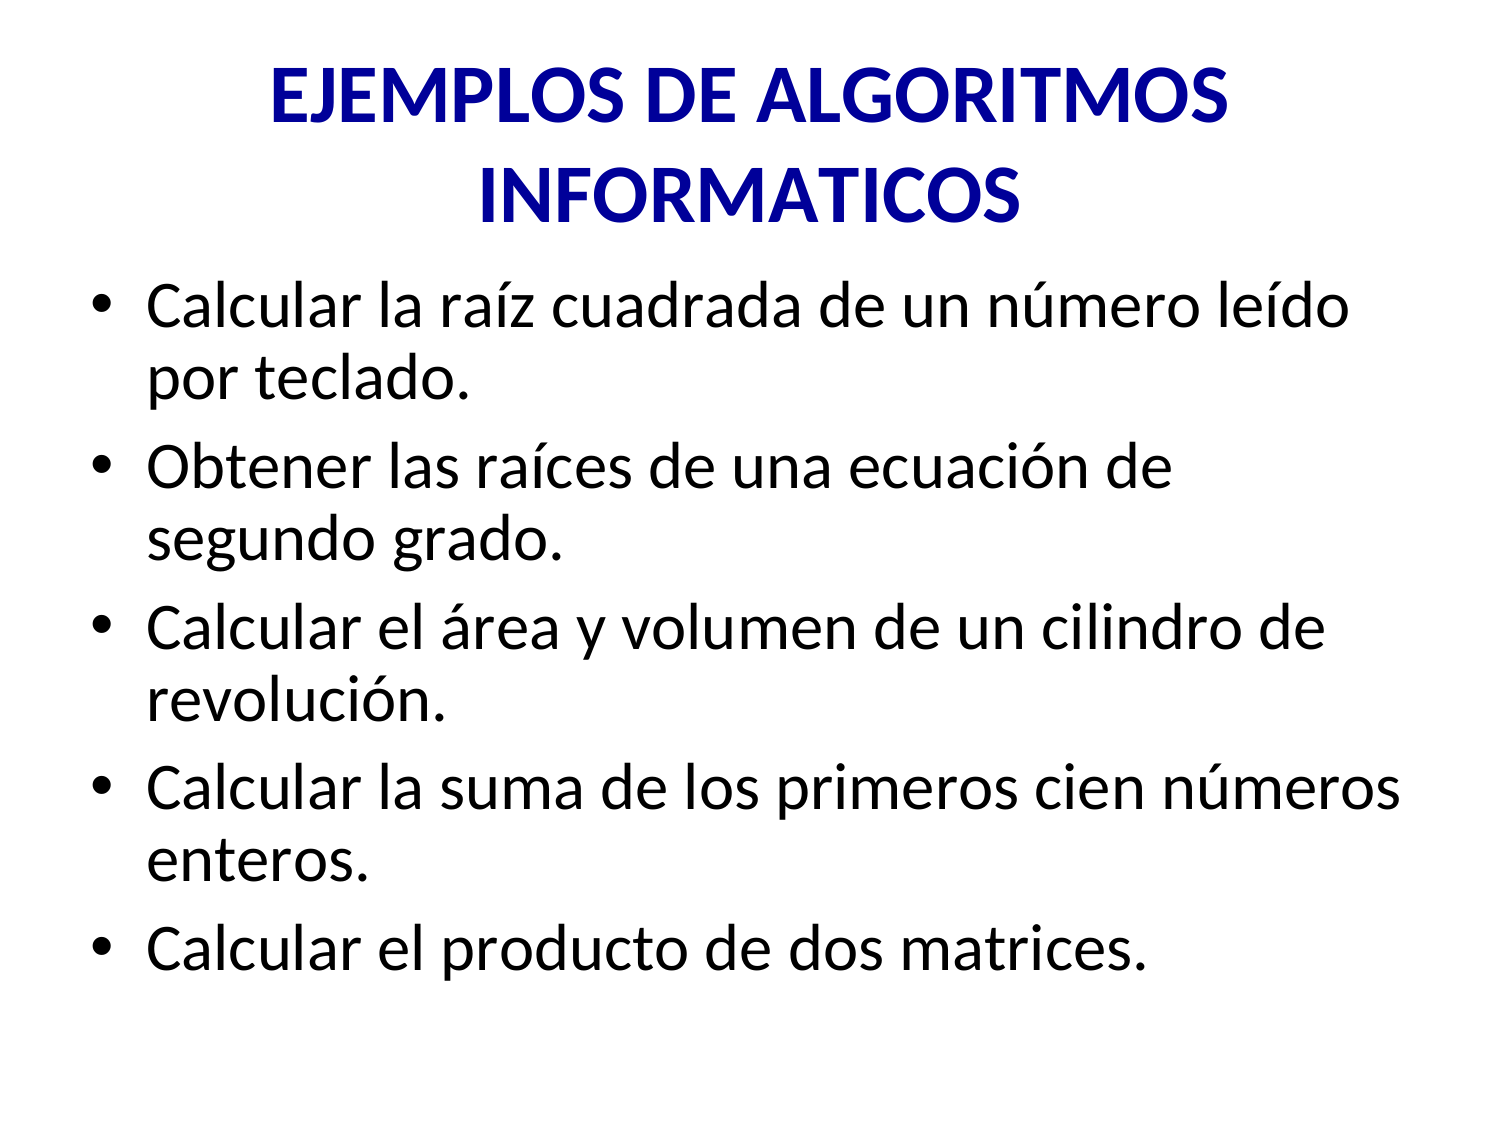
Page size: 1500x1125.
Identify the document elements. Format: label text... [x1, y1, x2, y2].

title EJEMPLOS DE ALGORITMOS INFORMATICOS [75, 45, 1426, 233]
list Calcular la raíz cuadrada de un número leído por teclado. Obtener las raíces de una ecuación de segundo grado. Calcular el área y volumen de un cilindro de revolución. Calcular la suma de los primeros cien números enteros. Calcular el producto de dos matrices. [75, 262, 1426, 1005]
